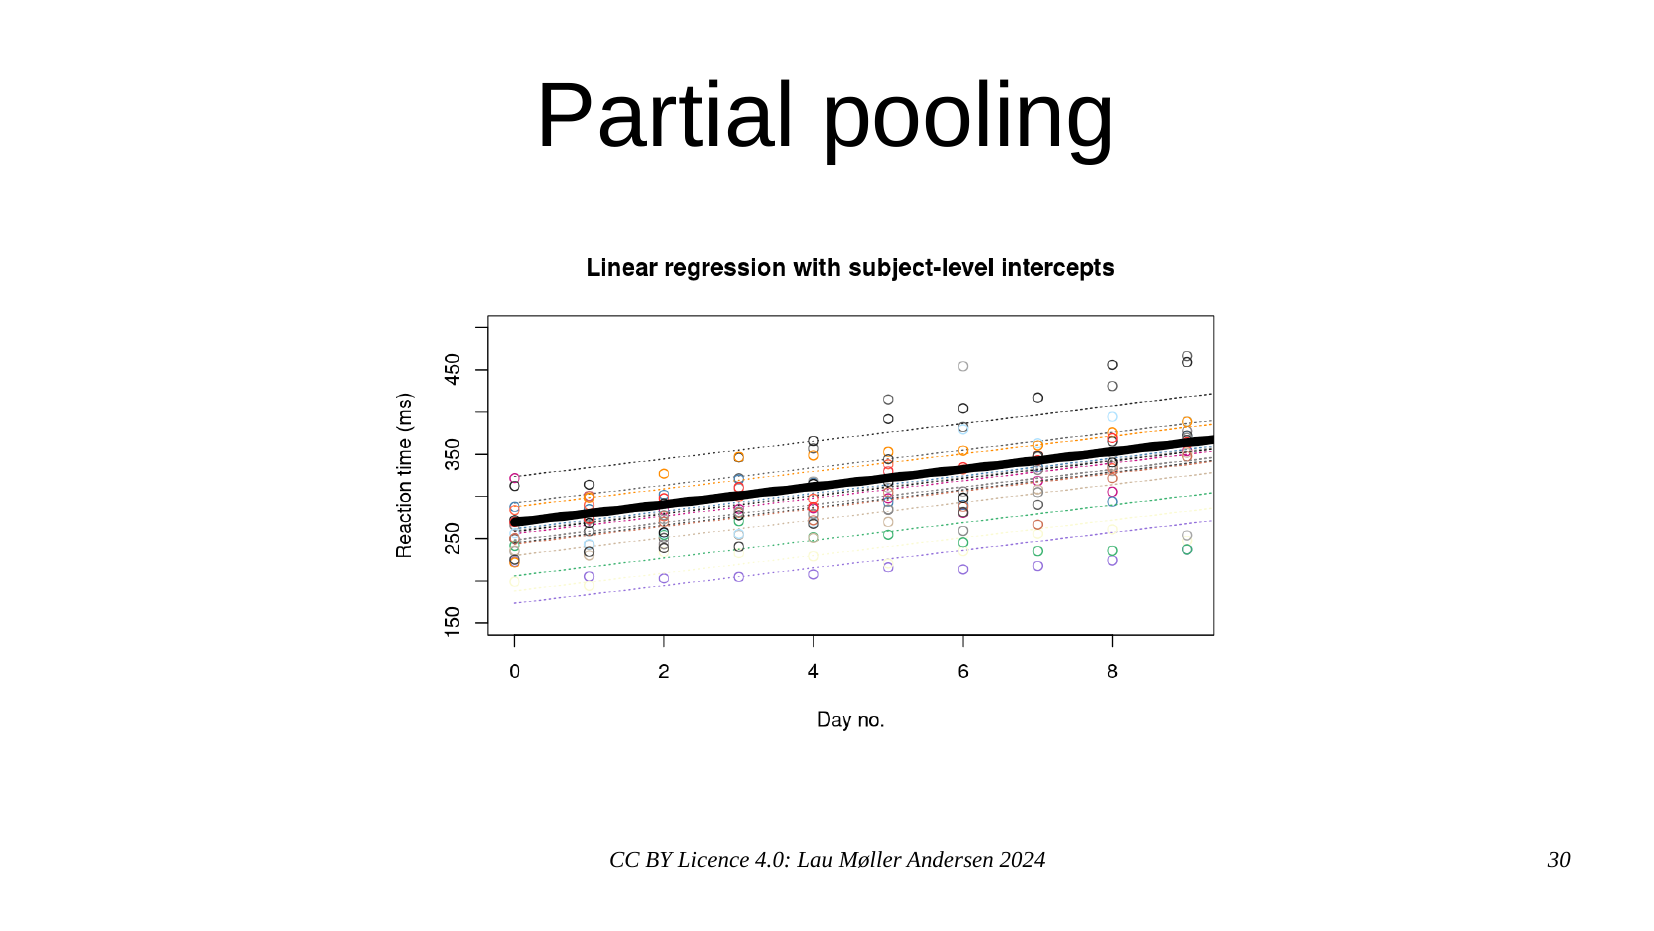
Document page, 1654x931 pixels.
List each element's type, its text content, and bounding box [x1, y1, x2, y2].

picture [389, 217, 1264, 758]
title Partial pooling [82, 37, 1571, 193]
